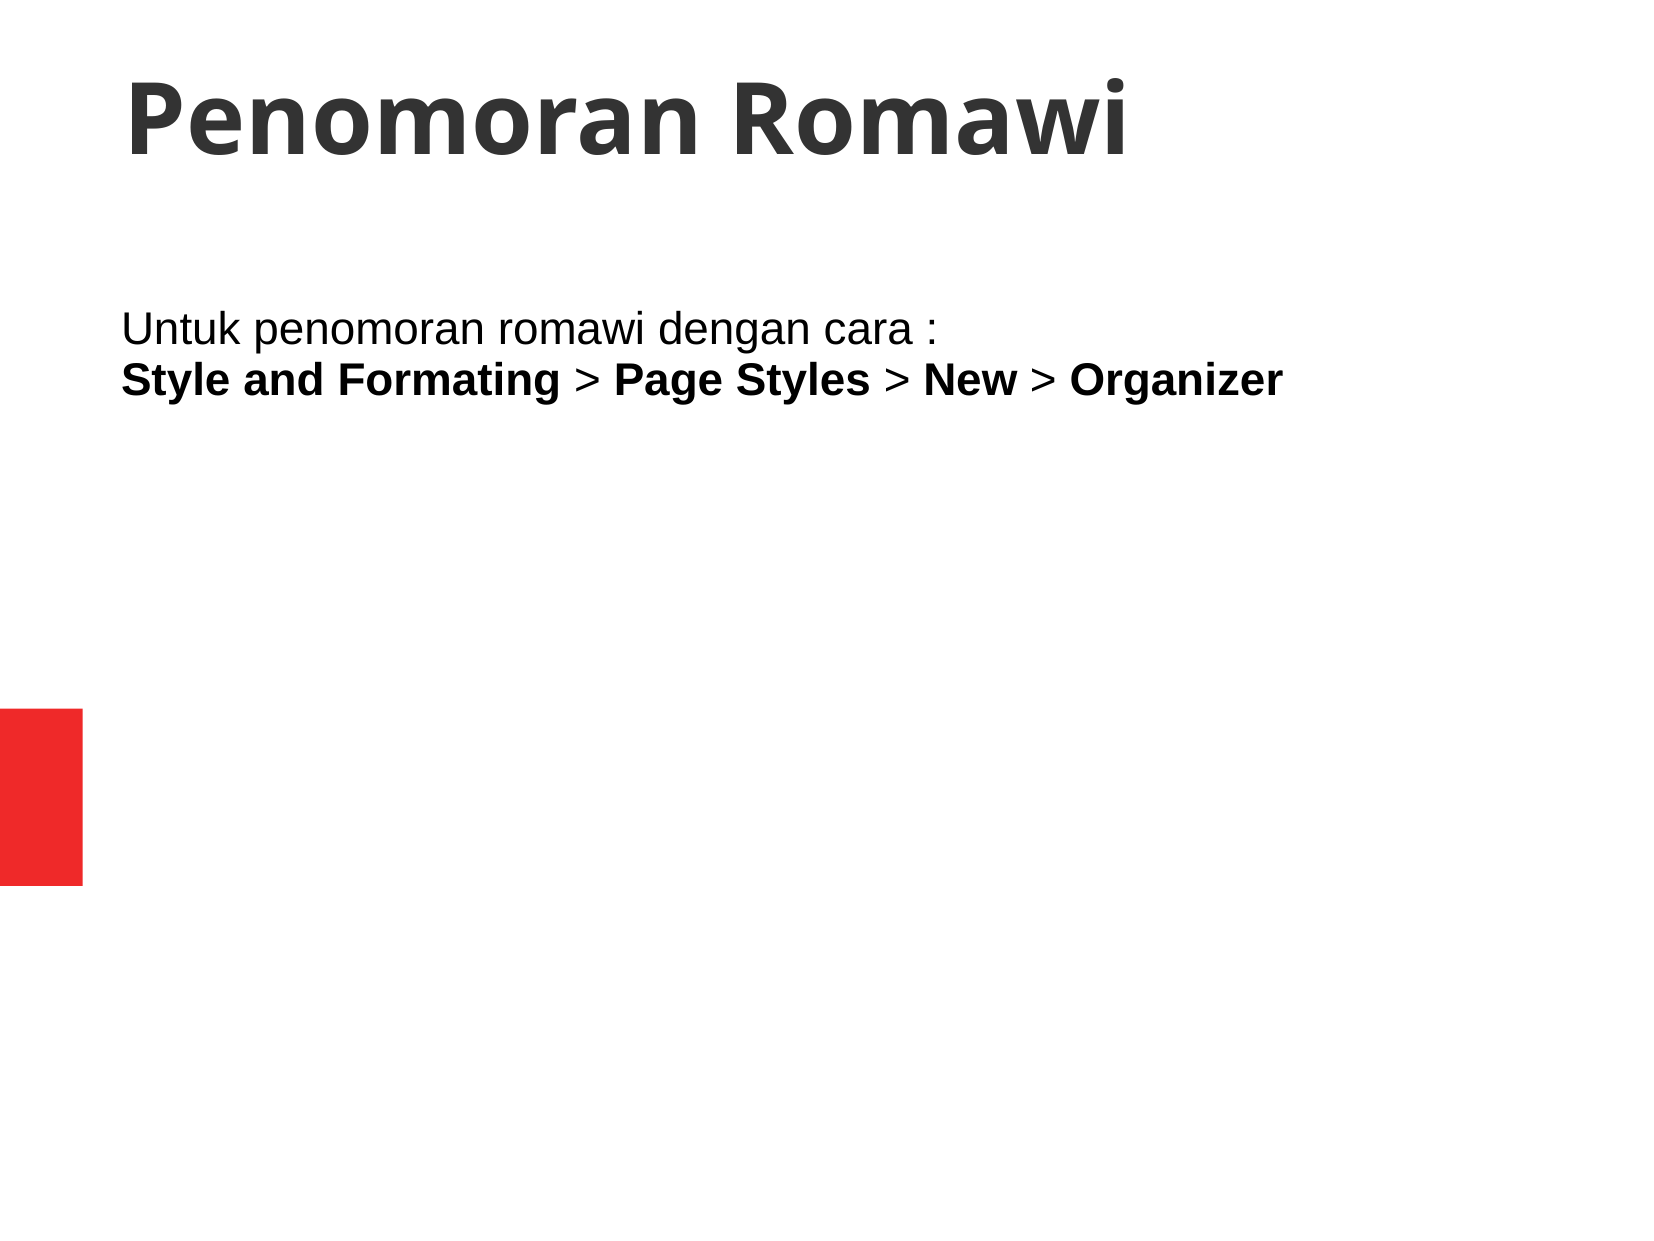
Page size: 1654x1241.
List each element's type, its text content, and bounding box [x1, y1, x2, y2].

text_box Untuk penomoran romawi dengan cara : Style and Formating > Page Styles > New > Organizer [106, 295, 1496, 413]
title Penomoran Romawi [124, 35, 1542, 196]
